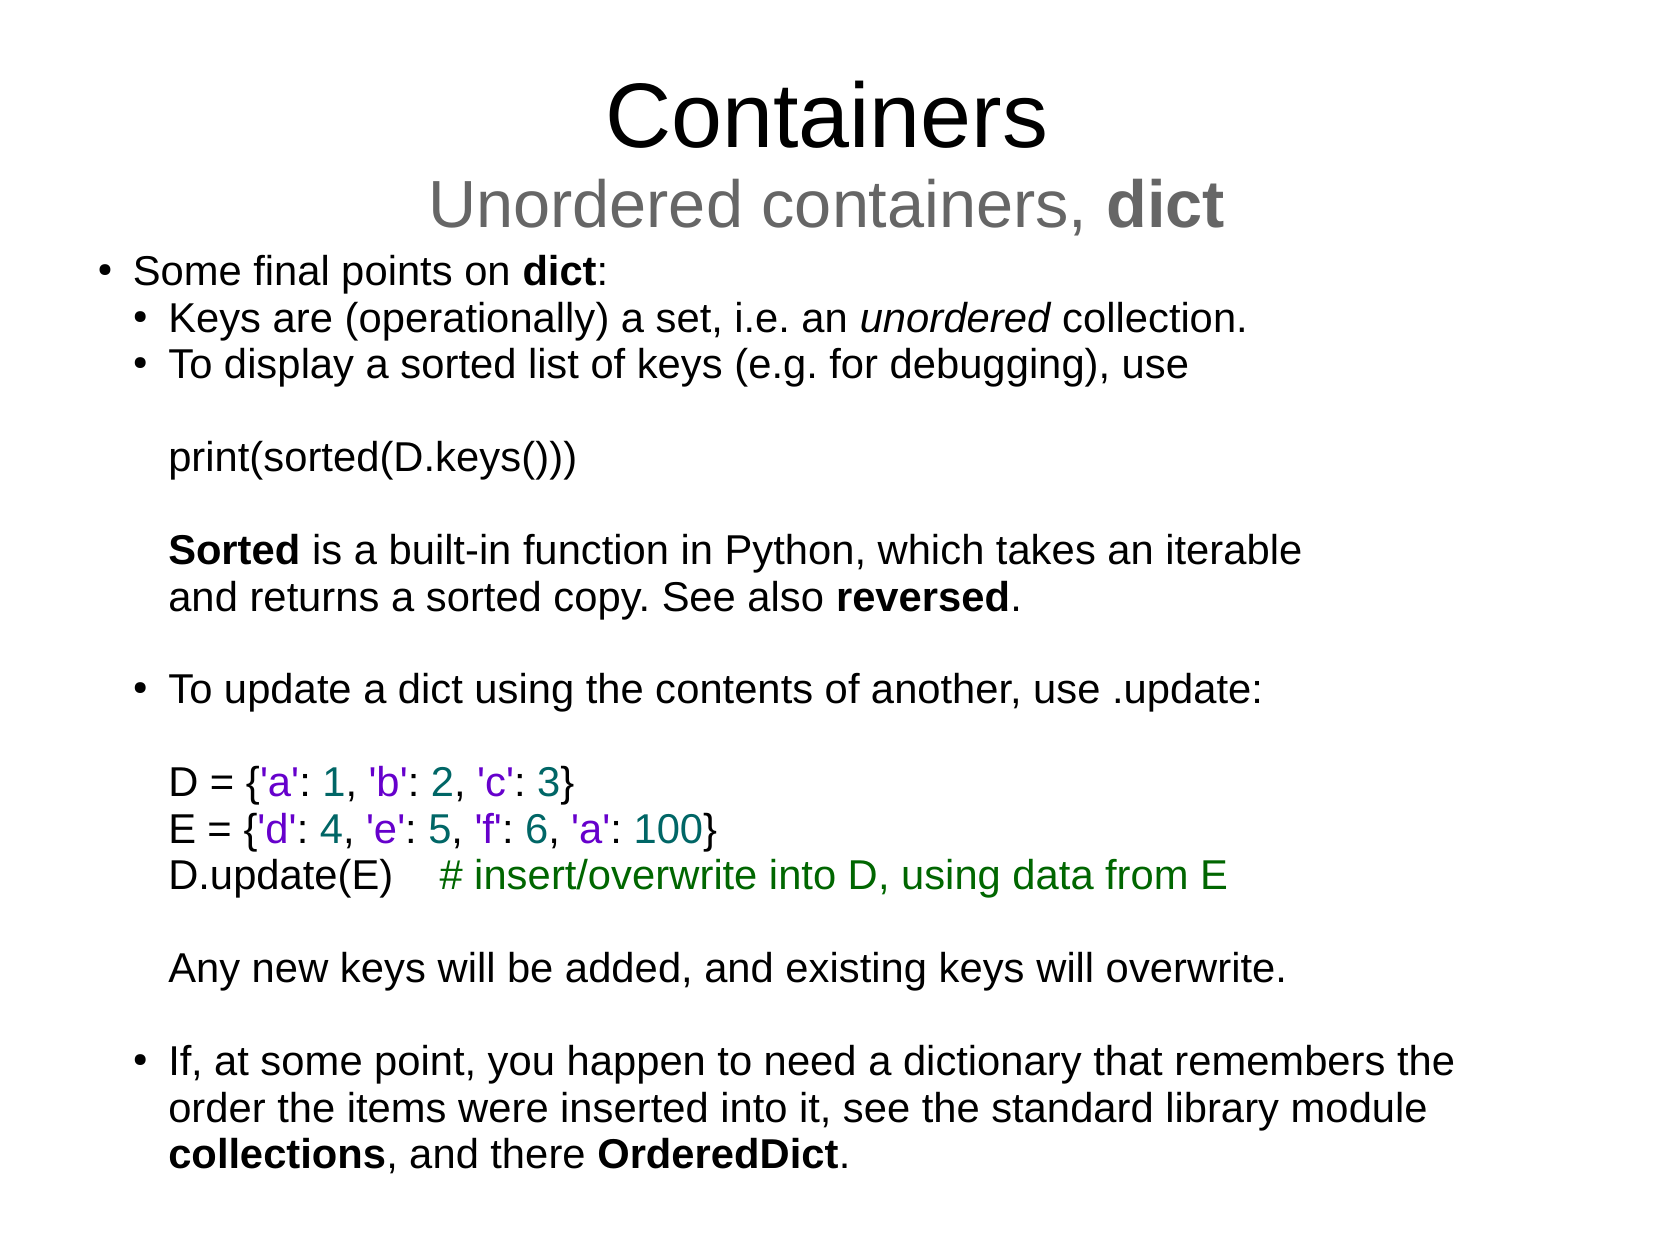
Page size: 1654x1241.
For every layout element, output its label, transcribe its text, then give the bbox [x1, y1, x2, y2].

text_box Some final points on dict: Keys are (operationally) a set, i.e. an unordered collection. To display a sorted list of keys (e.g. for debugging), use print(sorted(D.keys())) Sorted is a built-in function in Python, which takes an iterable and returns a sorted copy. See also reversed. To update a dict using the contents of another, use .update: D = {'a': 1, 'b': 2, 'c': 3} E = {'d': 4, 'e': 5, 'f': 6, 'a': 100} D.update(E) # insert/overwrite into D, using data from E Any new keys will be added, and existing keys will overwrite. If, at some point, you happen to need a dictionary that remembers the order the items were inserted into it, see the standard library module collections, and there OrderedDict. [82, 240, 1561, 1241]
title Containers Unordered containers, dict [82, 49, 1571, 257]
